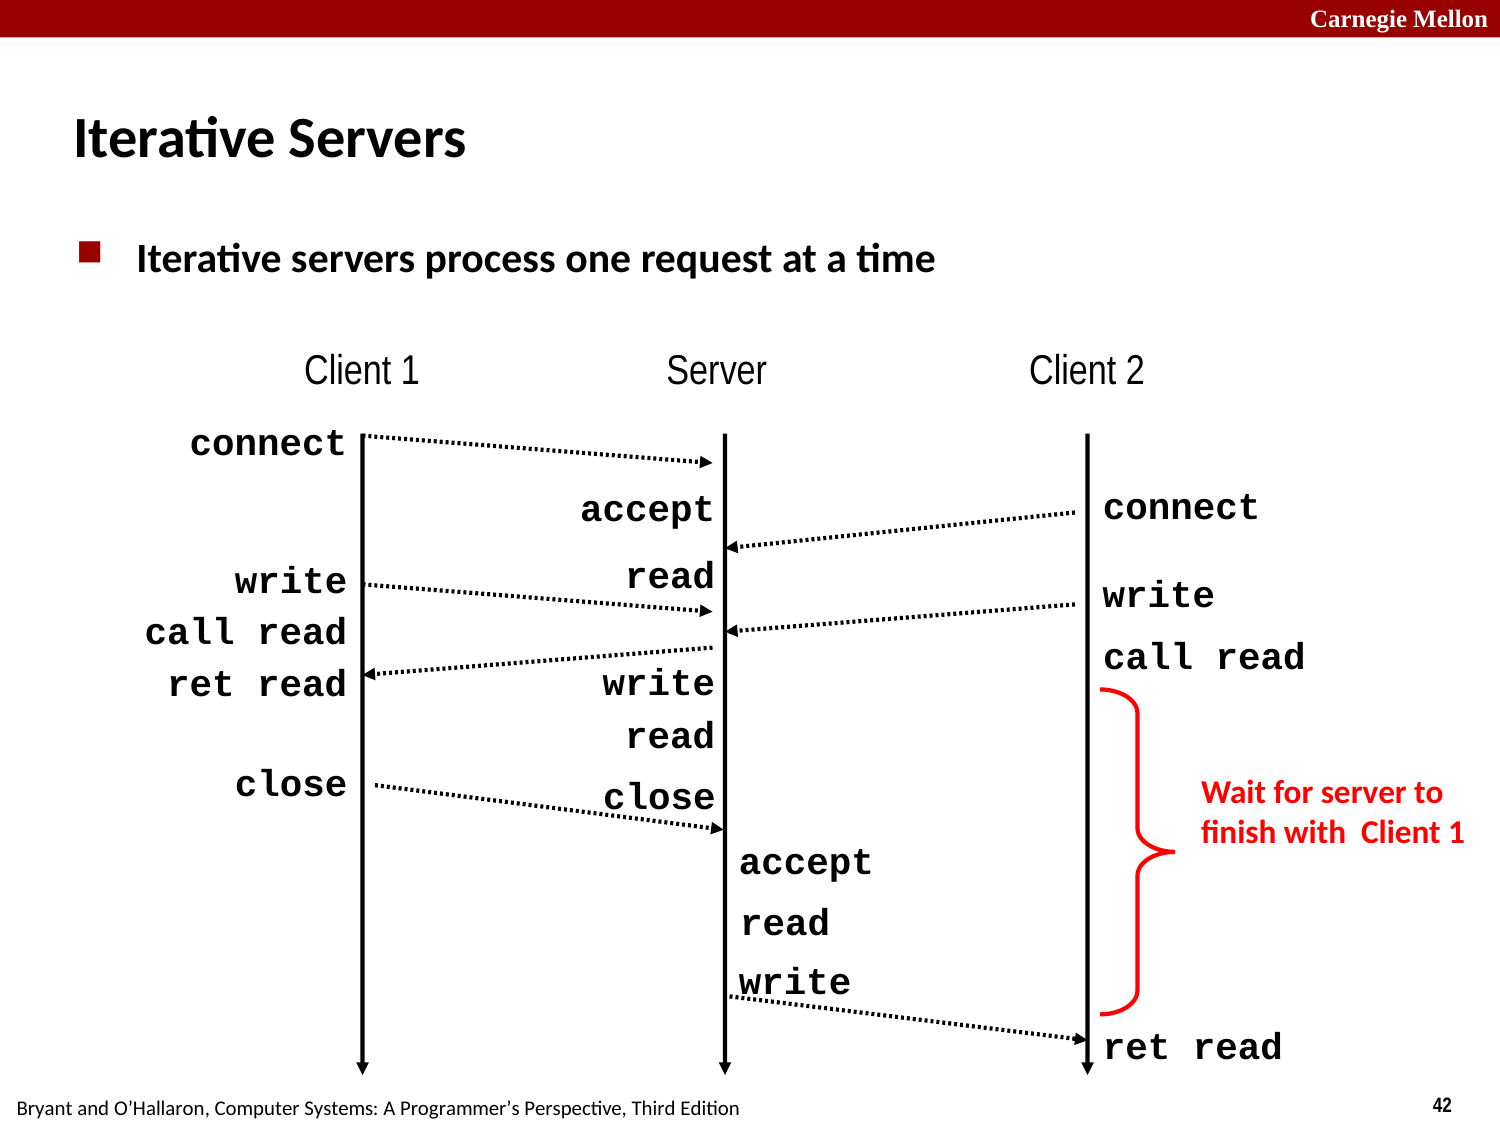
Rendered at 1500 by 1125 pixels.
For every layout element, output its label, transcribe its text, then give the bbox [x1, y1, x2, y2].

text_box connect [1088, 474, 1276, 535]
text_box close [219, 751, 362, 812]
text_box Client 2 [1014, 335, 1160, 401]
text_box read [610, 703, 731, 764]
text_box Wait for server to finish with Client 1 [1186, 762, 1500, 858]
text_box ret read [1088, 1014, 1298, 1075]
title Iterative Servers [58, 71, 1304, 197]
text_box accept [724, 829, 889, 890]
text_box read [610, 543, 731, 604]
text_box Client 1 [289, 335, 435, 401]
text_box connect [174, 410, 362, 471]
text_box read [725, 890, 846, 949]
text_box write [1088, 562, 1231, 623]
text_box accept [565, 476, 731, 537]
text_box write [724, 949, 867, 1010]
text_box call read [1088, 624, 1321, 685]
text_box write [588, 650, 731, 711]
text_box ret read [151, 651, 362, 712]
text_box write [219, 548, 362, 599]
list Iterative servers process one request at a time [65, 223, 1361, 1040]
text_box Server [651, 335, 783, 401]
text_box close [588, 764, 731, 825]
text_box call read [129, 599, 362, 660]
